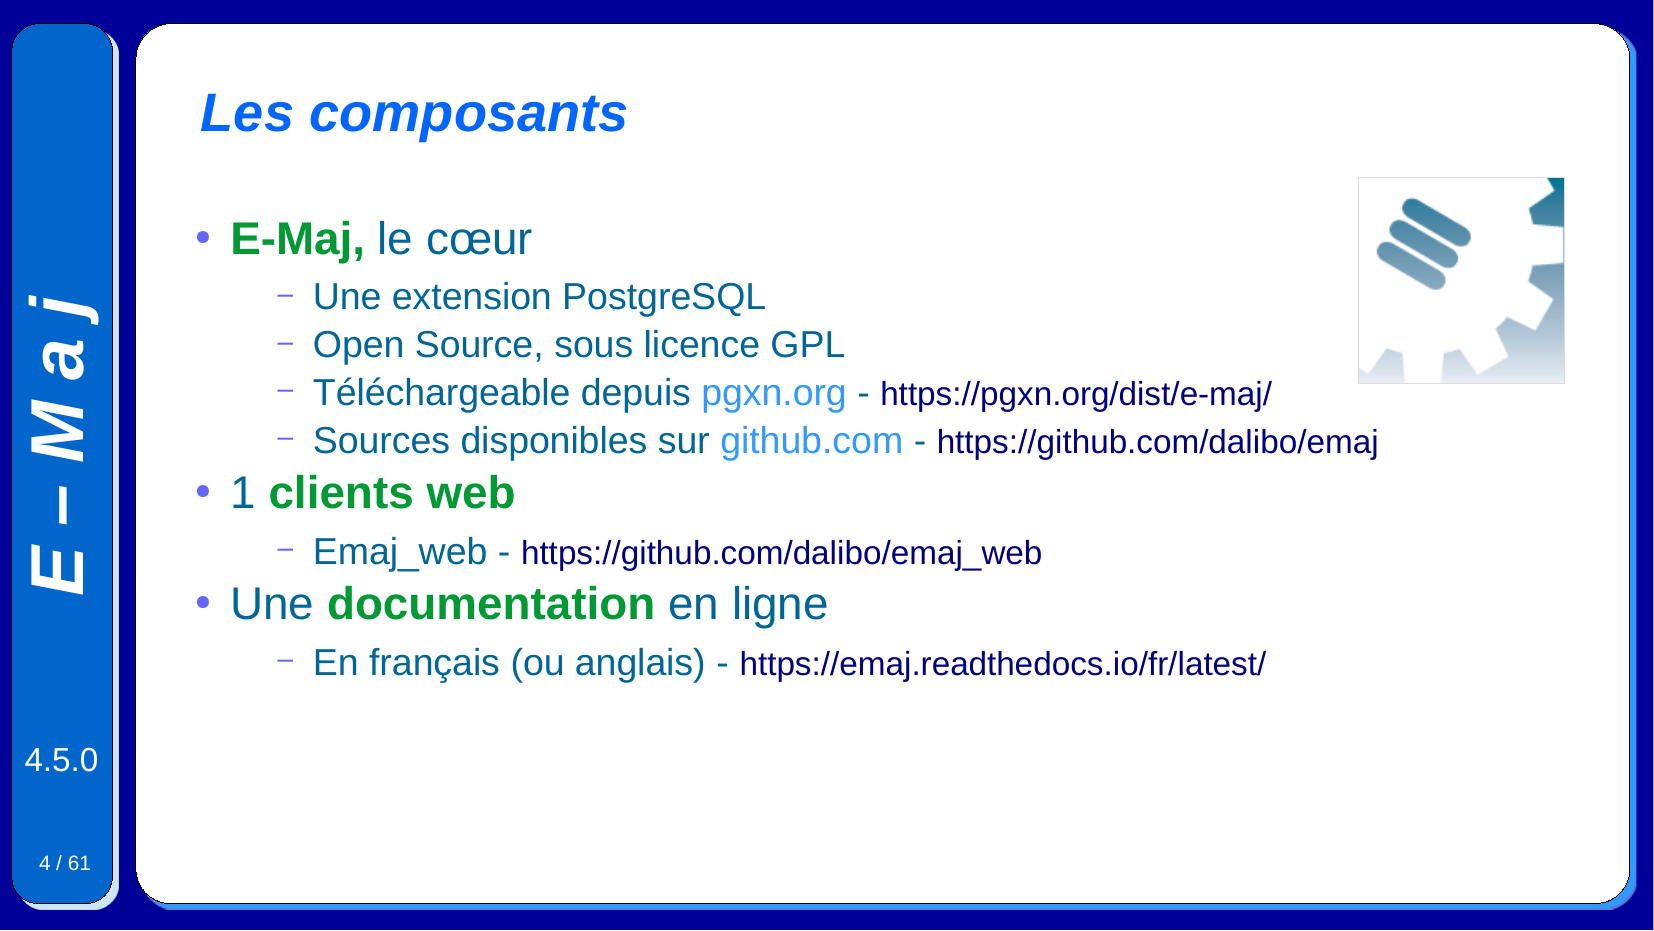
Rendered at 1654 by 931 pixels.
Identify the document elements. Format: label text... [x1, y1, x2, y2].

title Les composants [200, 34, 1575, 191]
list E-Maj, le cœur Une extension PostgreSQL Open Source, sous licence GPL Téléchargeable depuis pgxn.org - https://pgxn.org/dist/e-maj/ Sources disponibles sur github.com - https://github.com/dalibo/emaj 1 clients web Emaj_web - https://github.com/dalibo/emaj_web Une documentation en ligne En français (ou anglais) - https://emaj.readthedocs.io/fr/latest/ [177, 212, 1587, 804]
picture [1358, 177, 1565, 384]
